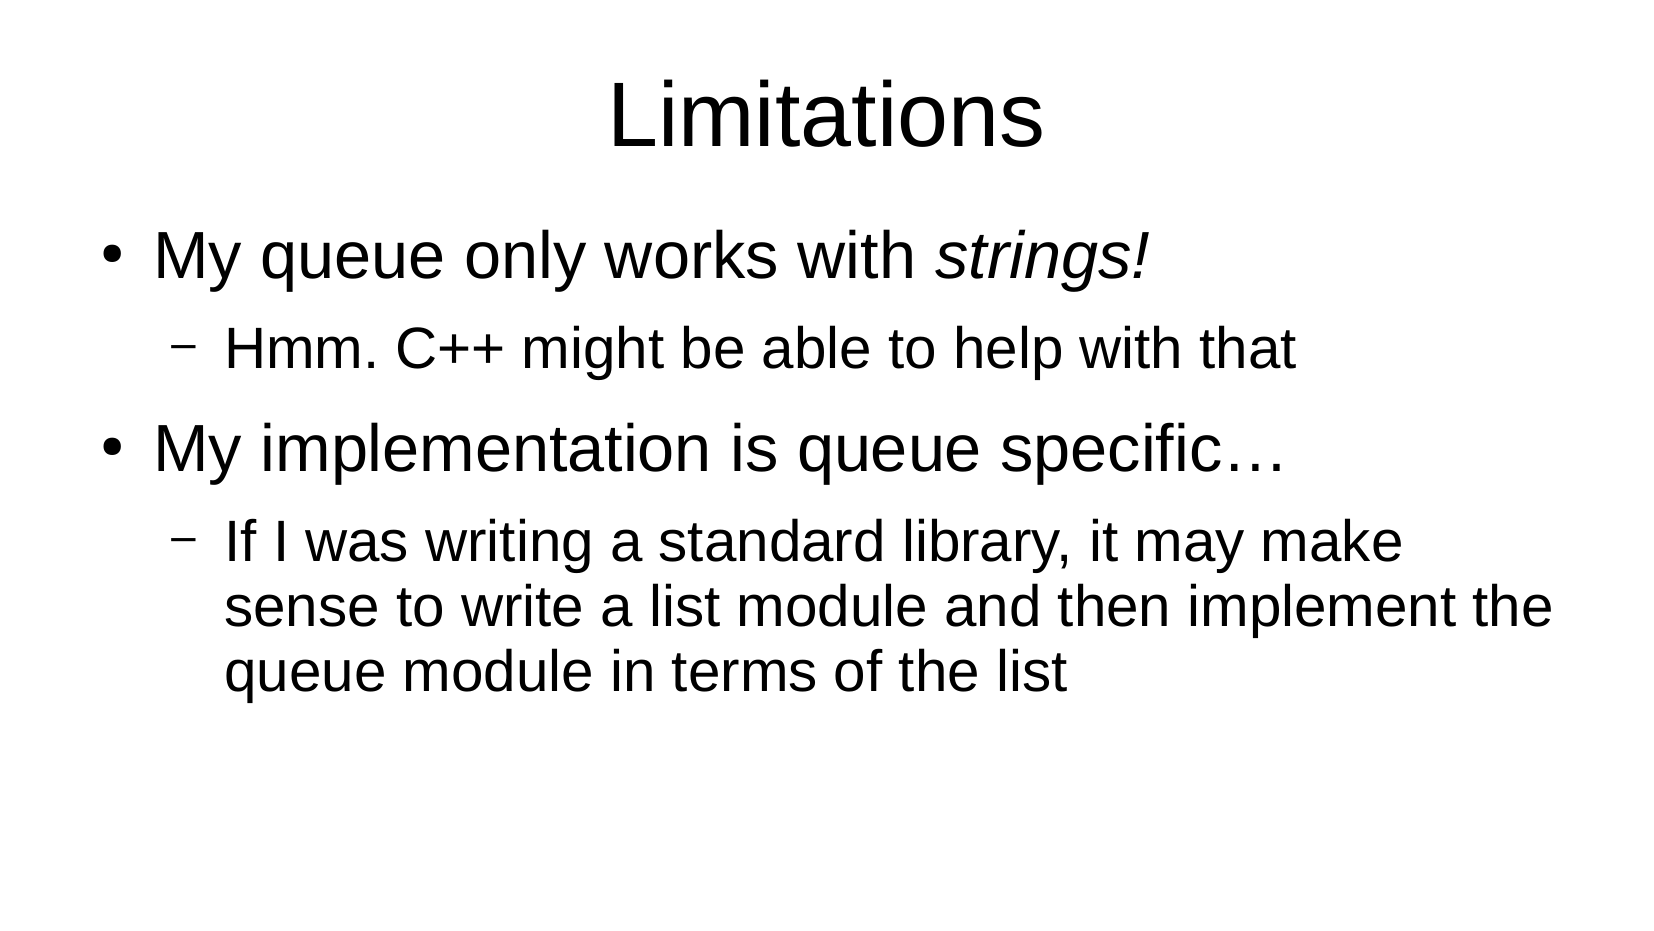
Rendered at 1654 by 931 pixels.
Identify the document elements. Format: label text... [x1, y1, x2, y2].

list My queue only works with strings! Hmm. C++ might be able to help with that My implementation is queue specific… If I was writing a standard library, it may make sense to write a list module and then implement the queue module in terms of the list [82, 217, 1571, 758]
title Limitations [82, 37, 1571, 193]
